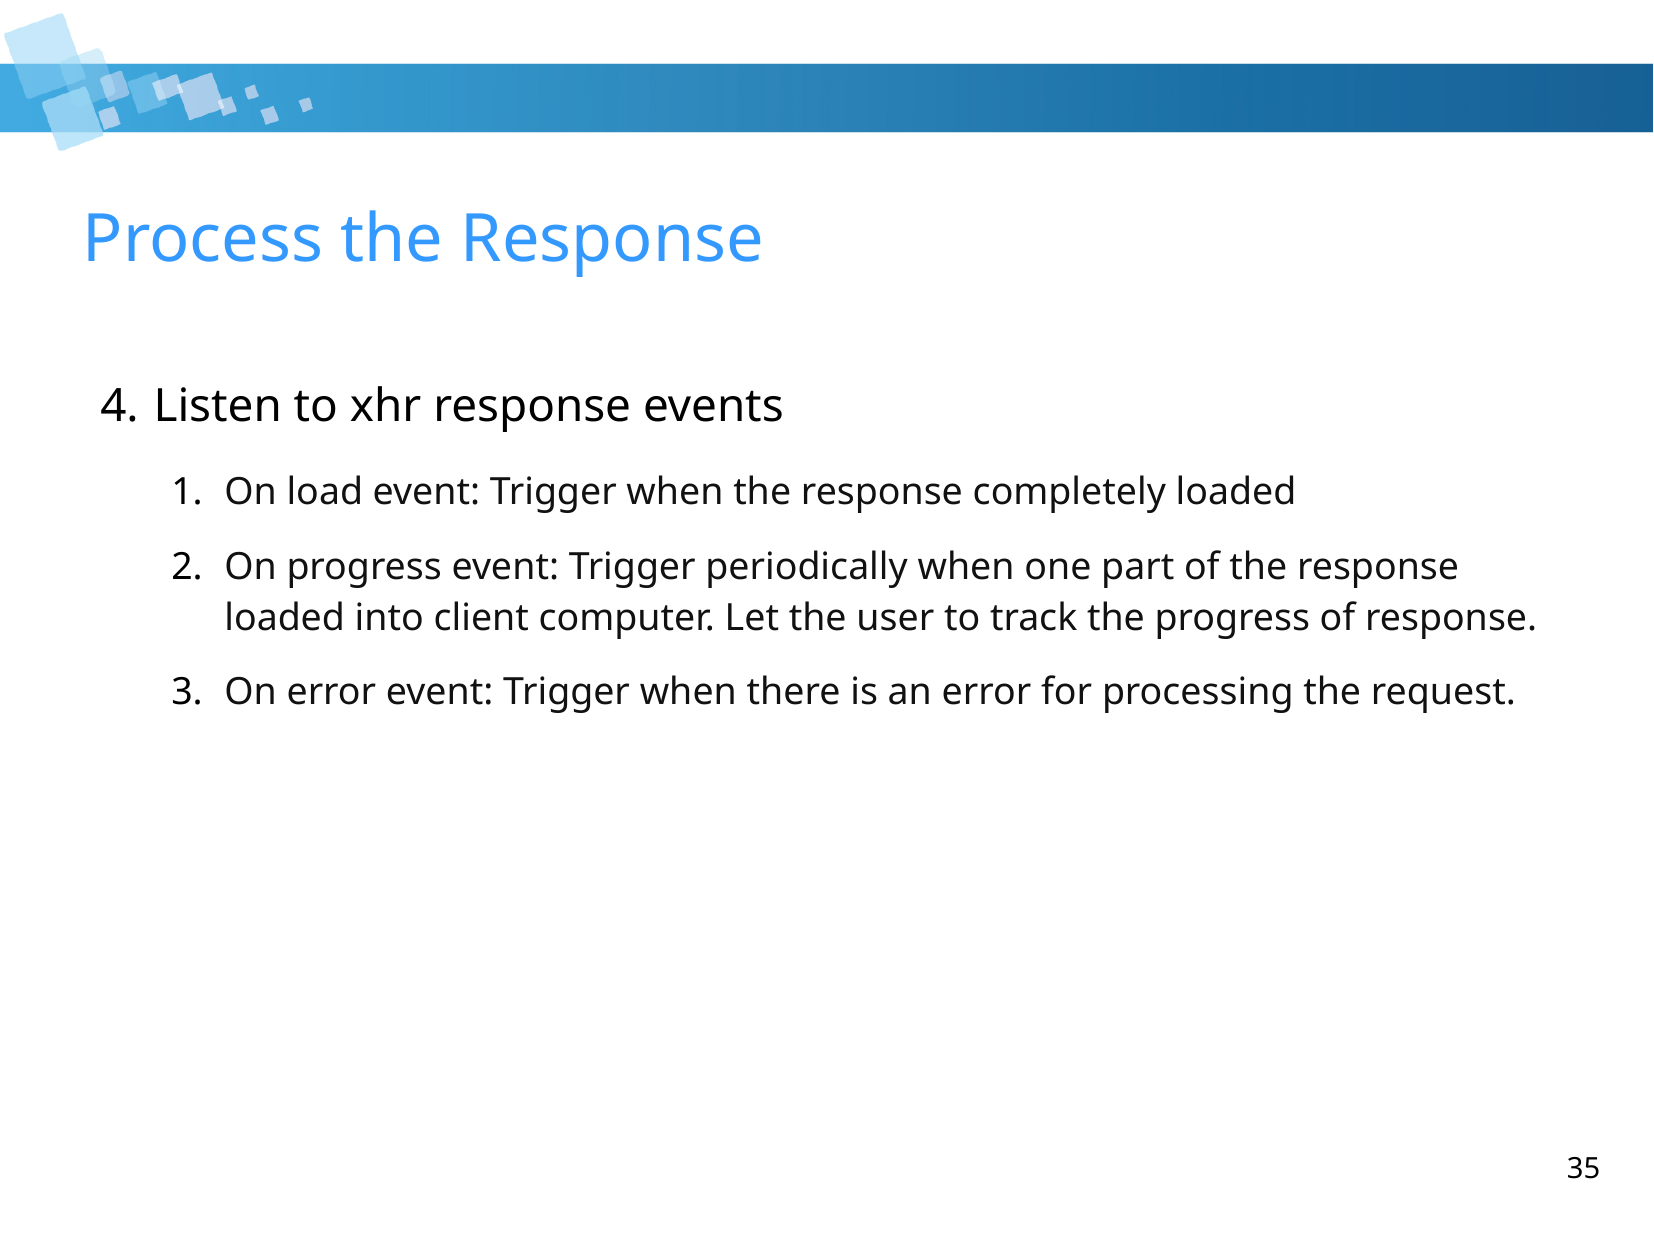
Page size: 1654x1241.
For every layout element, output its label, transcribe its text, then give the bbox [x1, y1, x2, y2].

list Listen to xhr response events On load event: Trigger when the response completely loaded On progress event: Trigger periodically when one part of the response loaded into client computer. Let the user to track the progress of response. On error event: Trigger when there is an error for processing the request. [82, 372, 1571, 1093]
title Process the Response [82, 131, 1571, 340]
picture [0, 0, 1653, 1238]
